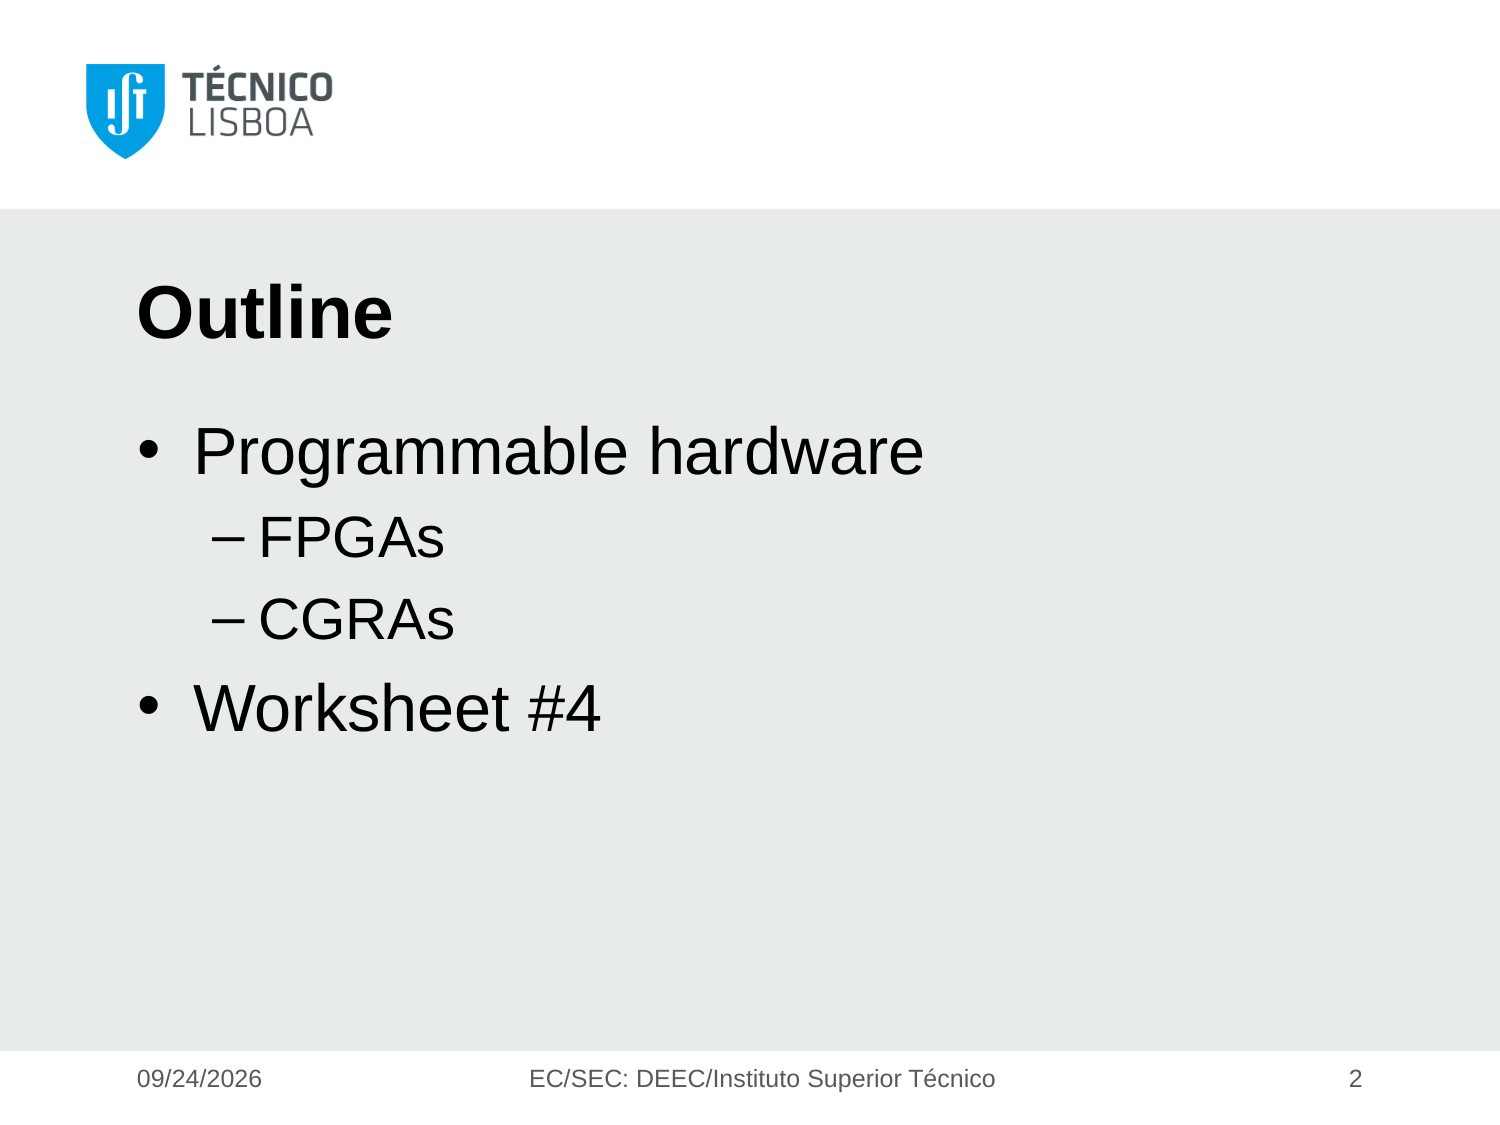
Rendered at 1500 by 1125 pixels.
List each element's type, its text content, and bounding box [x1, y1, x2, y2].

footer EC/SEC: DEEC/Instituto Superior Técnico [512, 1052, 1021, 1103]
list Programmable hardware FPGAs CGRAs Worksheet #4 [121, 400, 1378, 1005]
title Outline [121, 237, 1378, 381]
slide_number 10/08/2018 [121, 1052, 425, 1103]
slide_number <number> [1077, 1052, 1378, 1103]
picture [0, 0, 1500, 1125]
